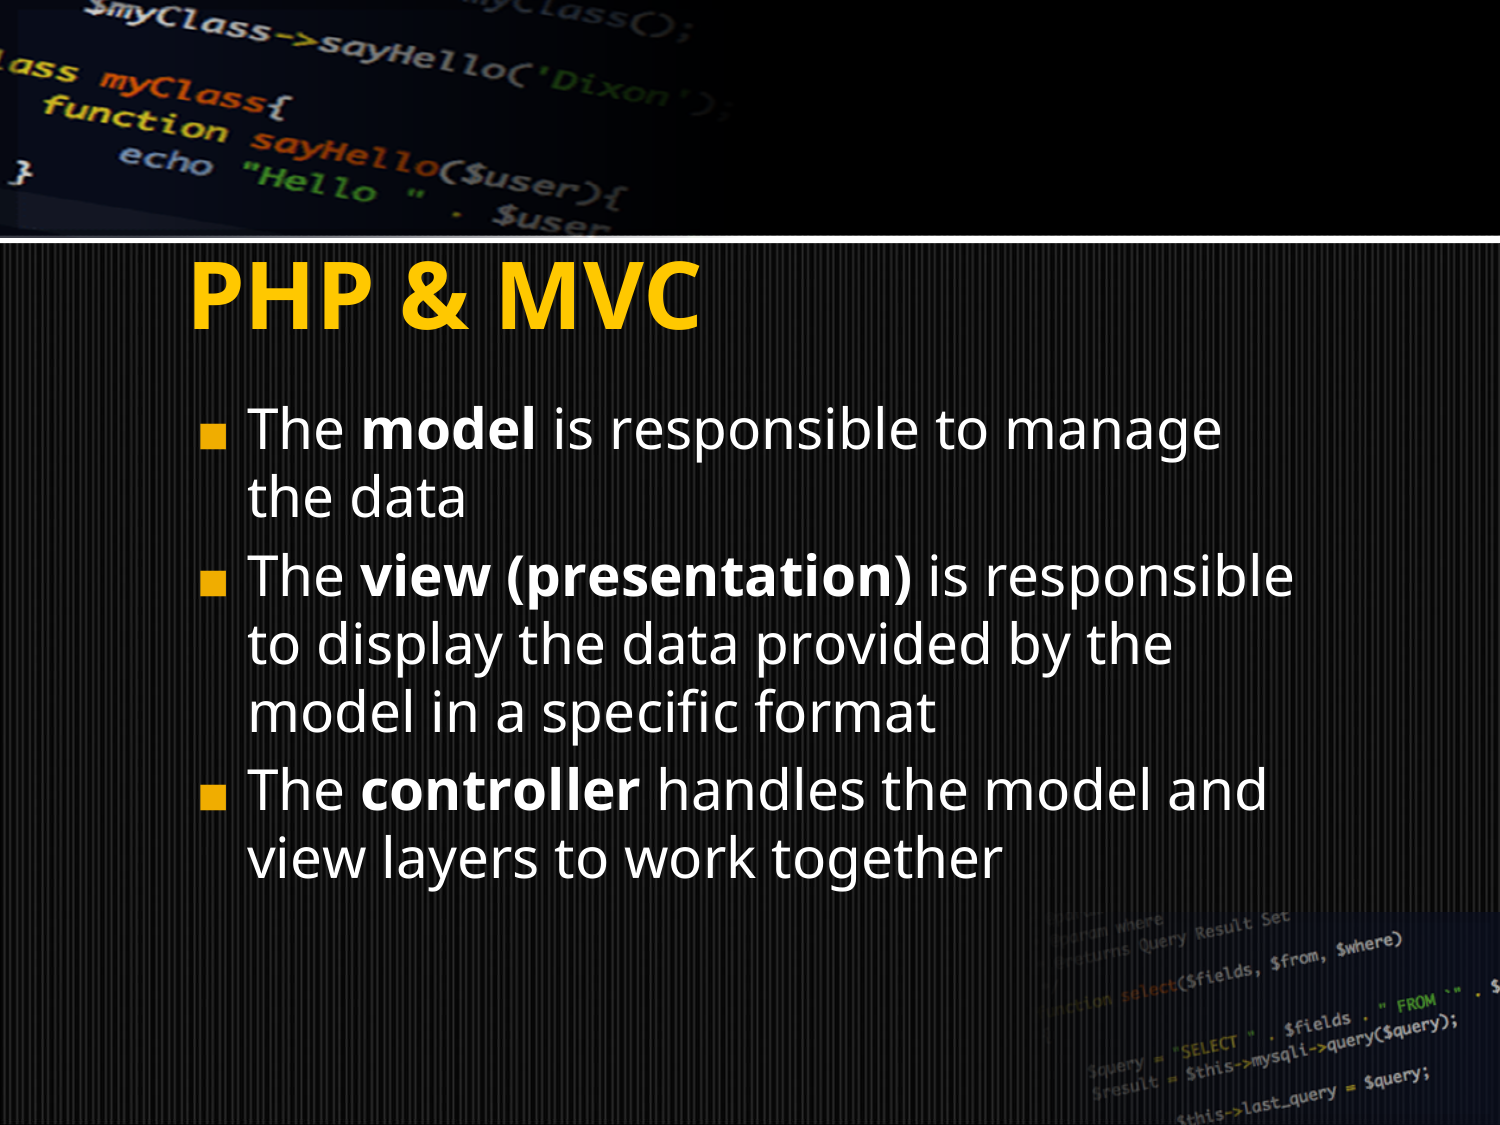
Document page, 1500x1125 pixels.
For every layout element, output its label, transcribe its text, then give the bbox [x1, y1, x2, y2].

picture [0, 243, 1500, 1125]
picture [0, 0, 743, 238]
title PHP & MVC [171, 168, 1324, 356]
list The model is responsible to manage the data The view (presentation) is responsible to display the data provided by the model in a specific format The controller handles the model and view layers to work together [171, 385, 1317, 953]
